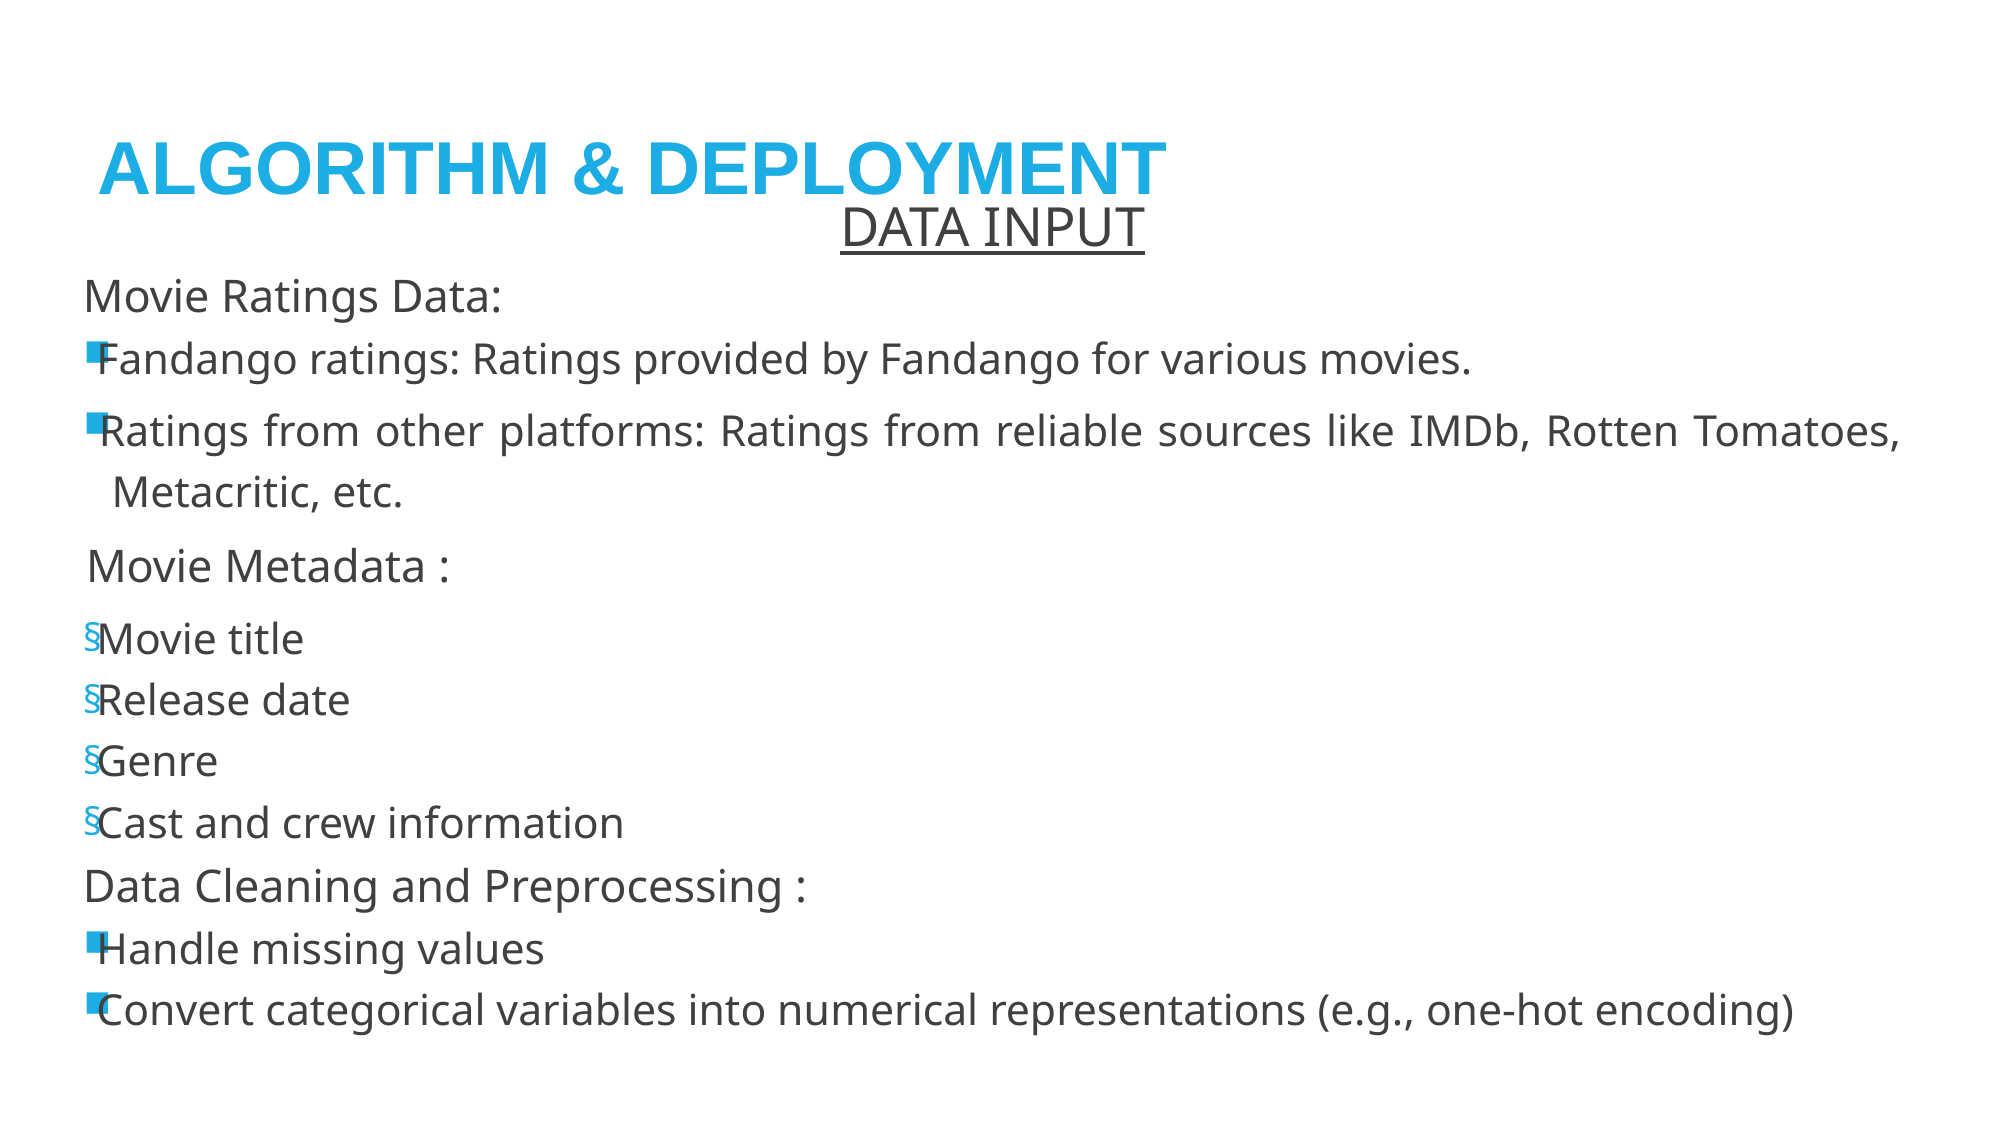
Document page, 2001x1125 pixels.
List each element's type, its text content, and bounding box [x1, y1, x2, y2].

list DATA INPUT Movie Ratings Data: Fandango ratings: Ratings provided by Fandango for various movies. Ratings from other platforms: Ratings from reliable sources like IMDb, Rotten Tomatoes, Metacritic, etc. Movie Metadata : Movie title Release date Genre Cast and crew information Data Cleaning and Preprocessing : Handle missing values Convert categorical variables into numerical representations (e.g., one-hot encoding) [67, 184, 2000, 1052]
title Algorithm & Deployment [82, 111, 1892, 184]
